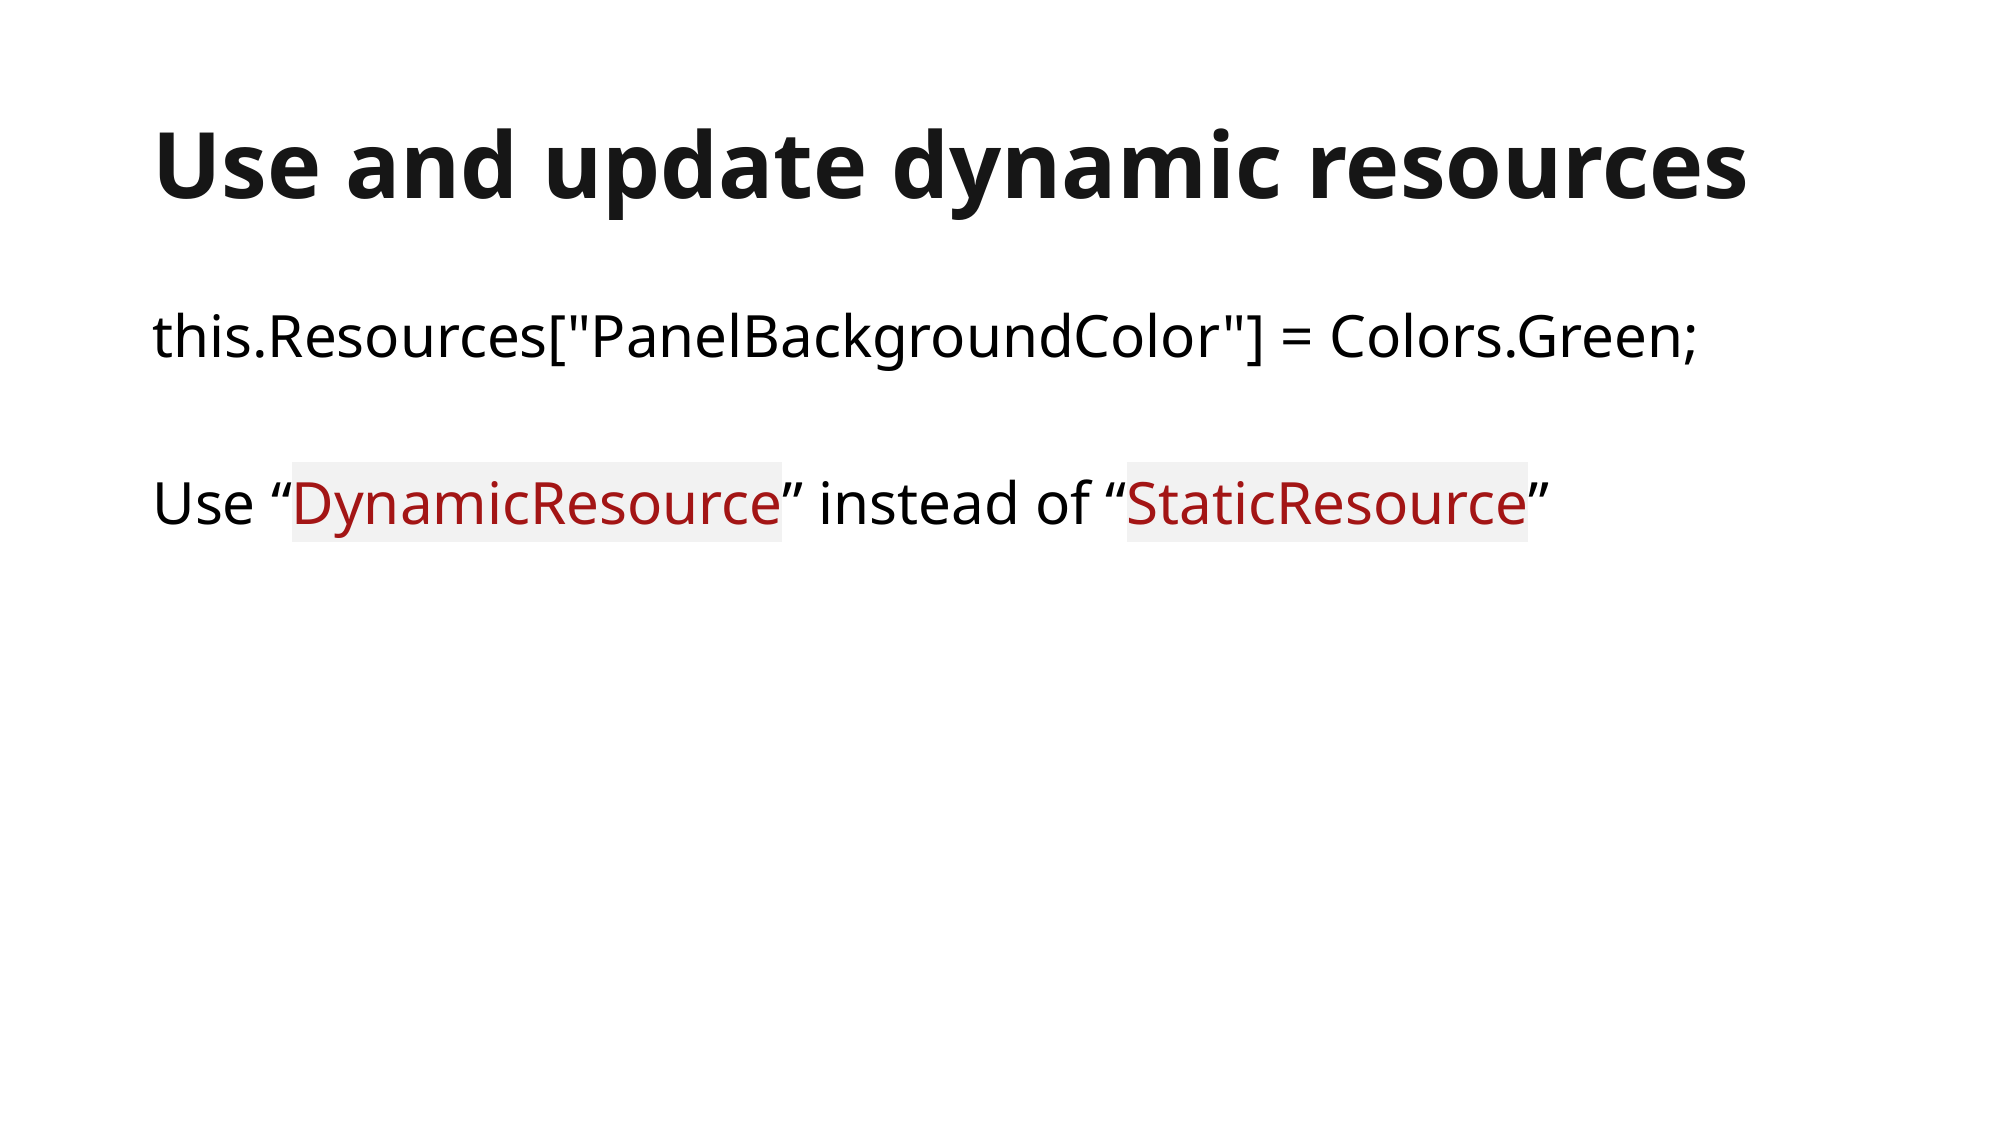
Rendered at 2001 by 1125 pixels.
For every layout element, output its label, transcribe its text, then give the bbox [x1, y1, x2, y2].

title Use and update dynamic resources [137, 59, 1863, 278]
list this.Resources["PanelBackgroundColor"] = Colors.Green; Use “DynamicResource” instead of “StaticResource” [137, 299, 1863, 1014]
